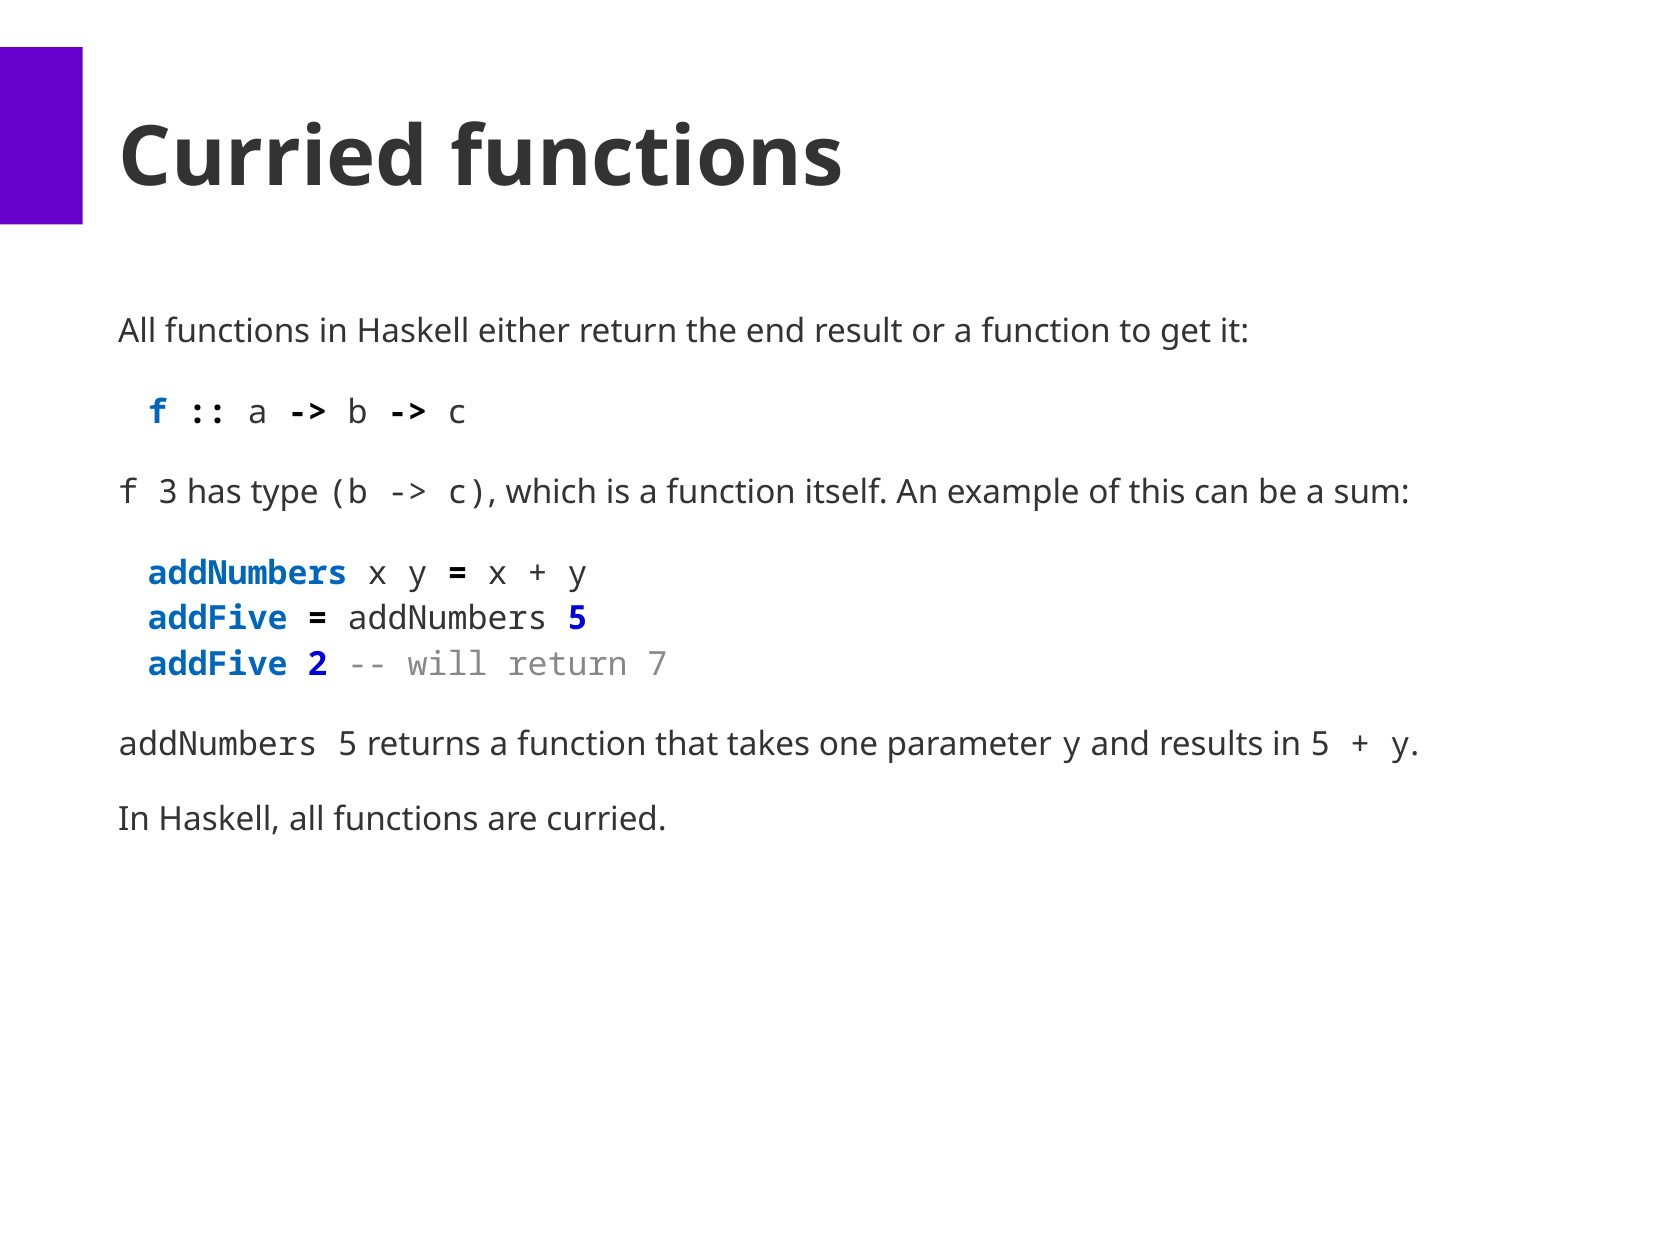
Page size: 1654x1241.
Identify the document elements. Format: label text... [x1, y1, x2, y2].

title Curried functions [118, 49, 1571, 257]
list All functions in Haskell either return the end result or a function to get it: f :: a -> b -> c f 3 has type (b -> c), which is a function itself. An example of this can be a sum: addNumbers x y = x + y addFive = addNumbers 5 addFive 2 -- will return 7 addNumbers 5 returns a function that takes one parameter y and results in 5 + y. In Haskell, all functions are curried. [118, 307, 1536, 1074]
